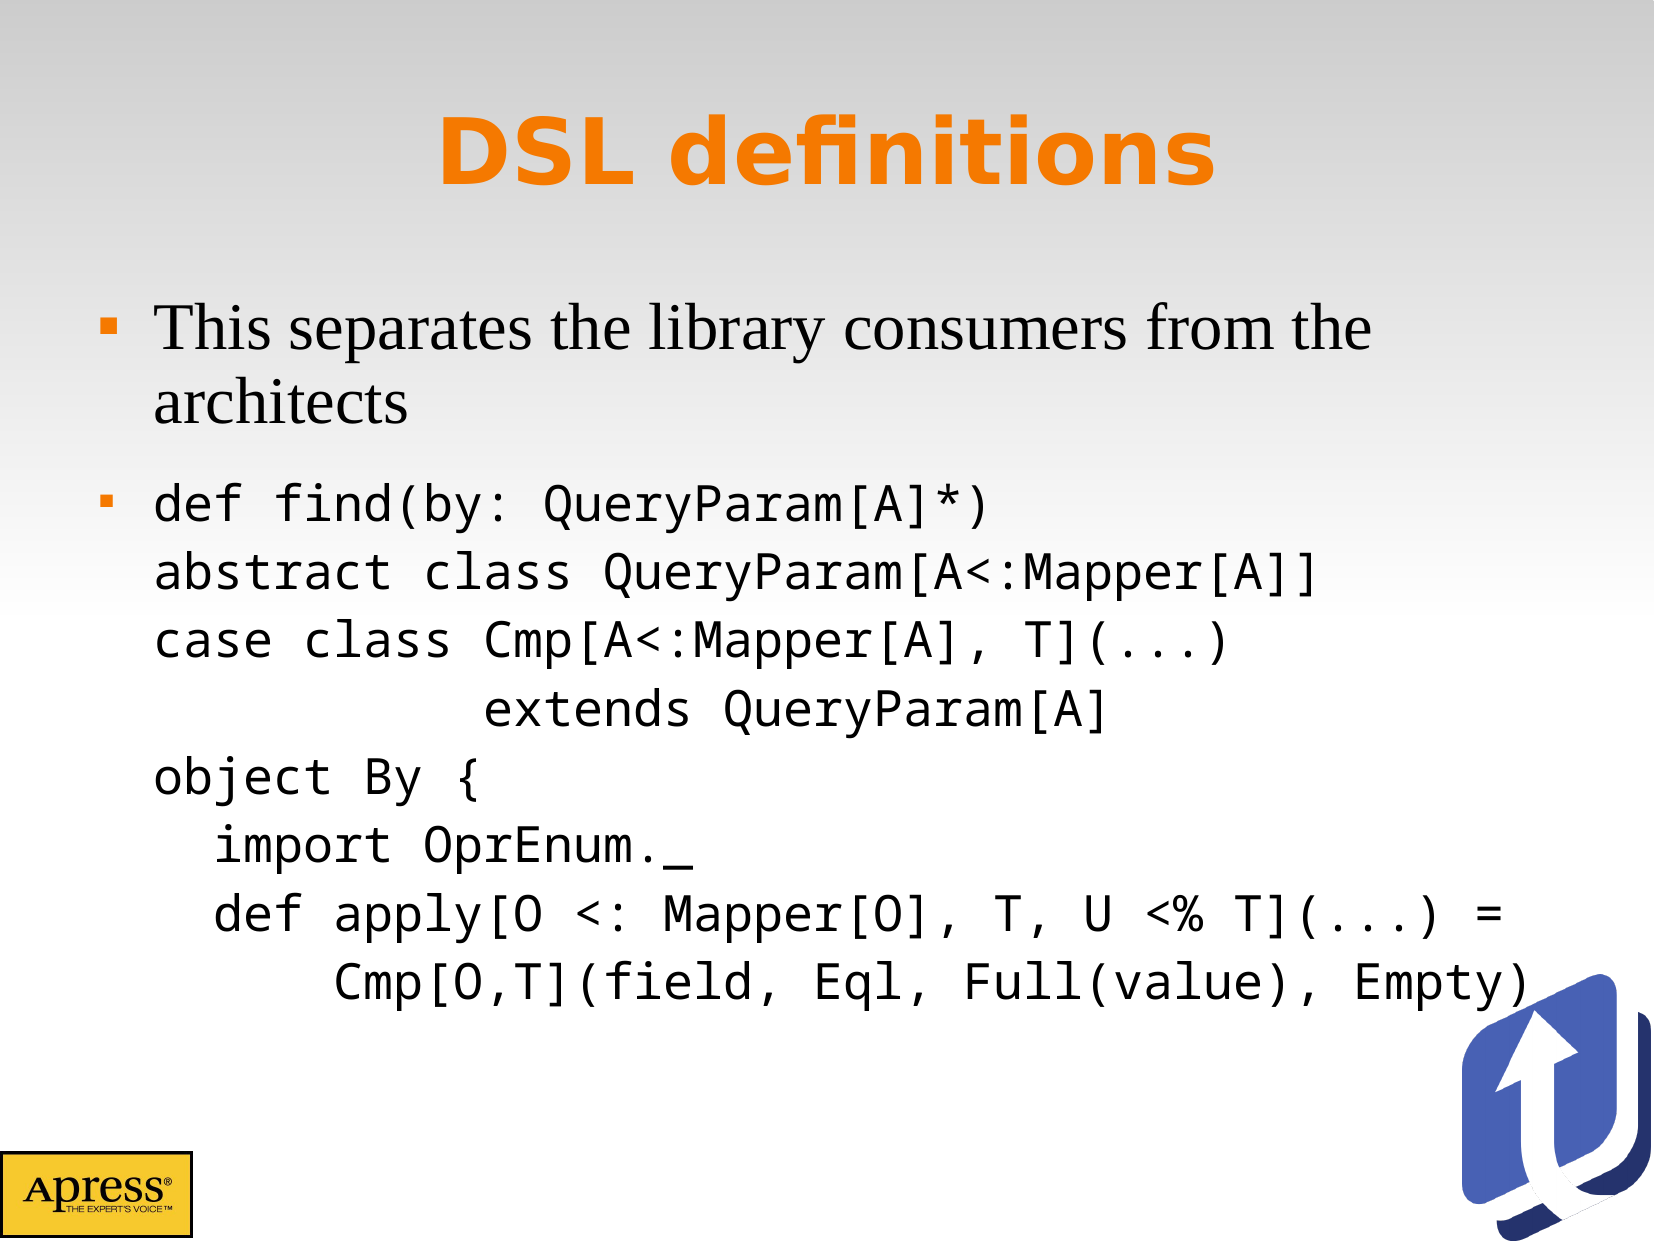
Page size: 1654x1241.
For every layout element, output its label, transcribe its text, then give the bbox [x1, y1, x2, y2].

picture [1462, 974, 1651, 1241]
list This separates the library consumers from the architects def find(by: QueryParam[A]*) abstract class QueryParam[A<:Mapper[A]] case class Cmp[A<:Mapper[A], T](...) extends QueryParam[A] object By { import OprEnum._ def apply[O <: Mapper[O], T, U <% T](...) = Cmp[O,T](field, Eql, Full(value), Empty) [82, 290, 1571, 1094]
picture [0, 1151, 193, 1238]
title DSL definitions [82, 49, 1571, 257]
